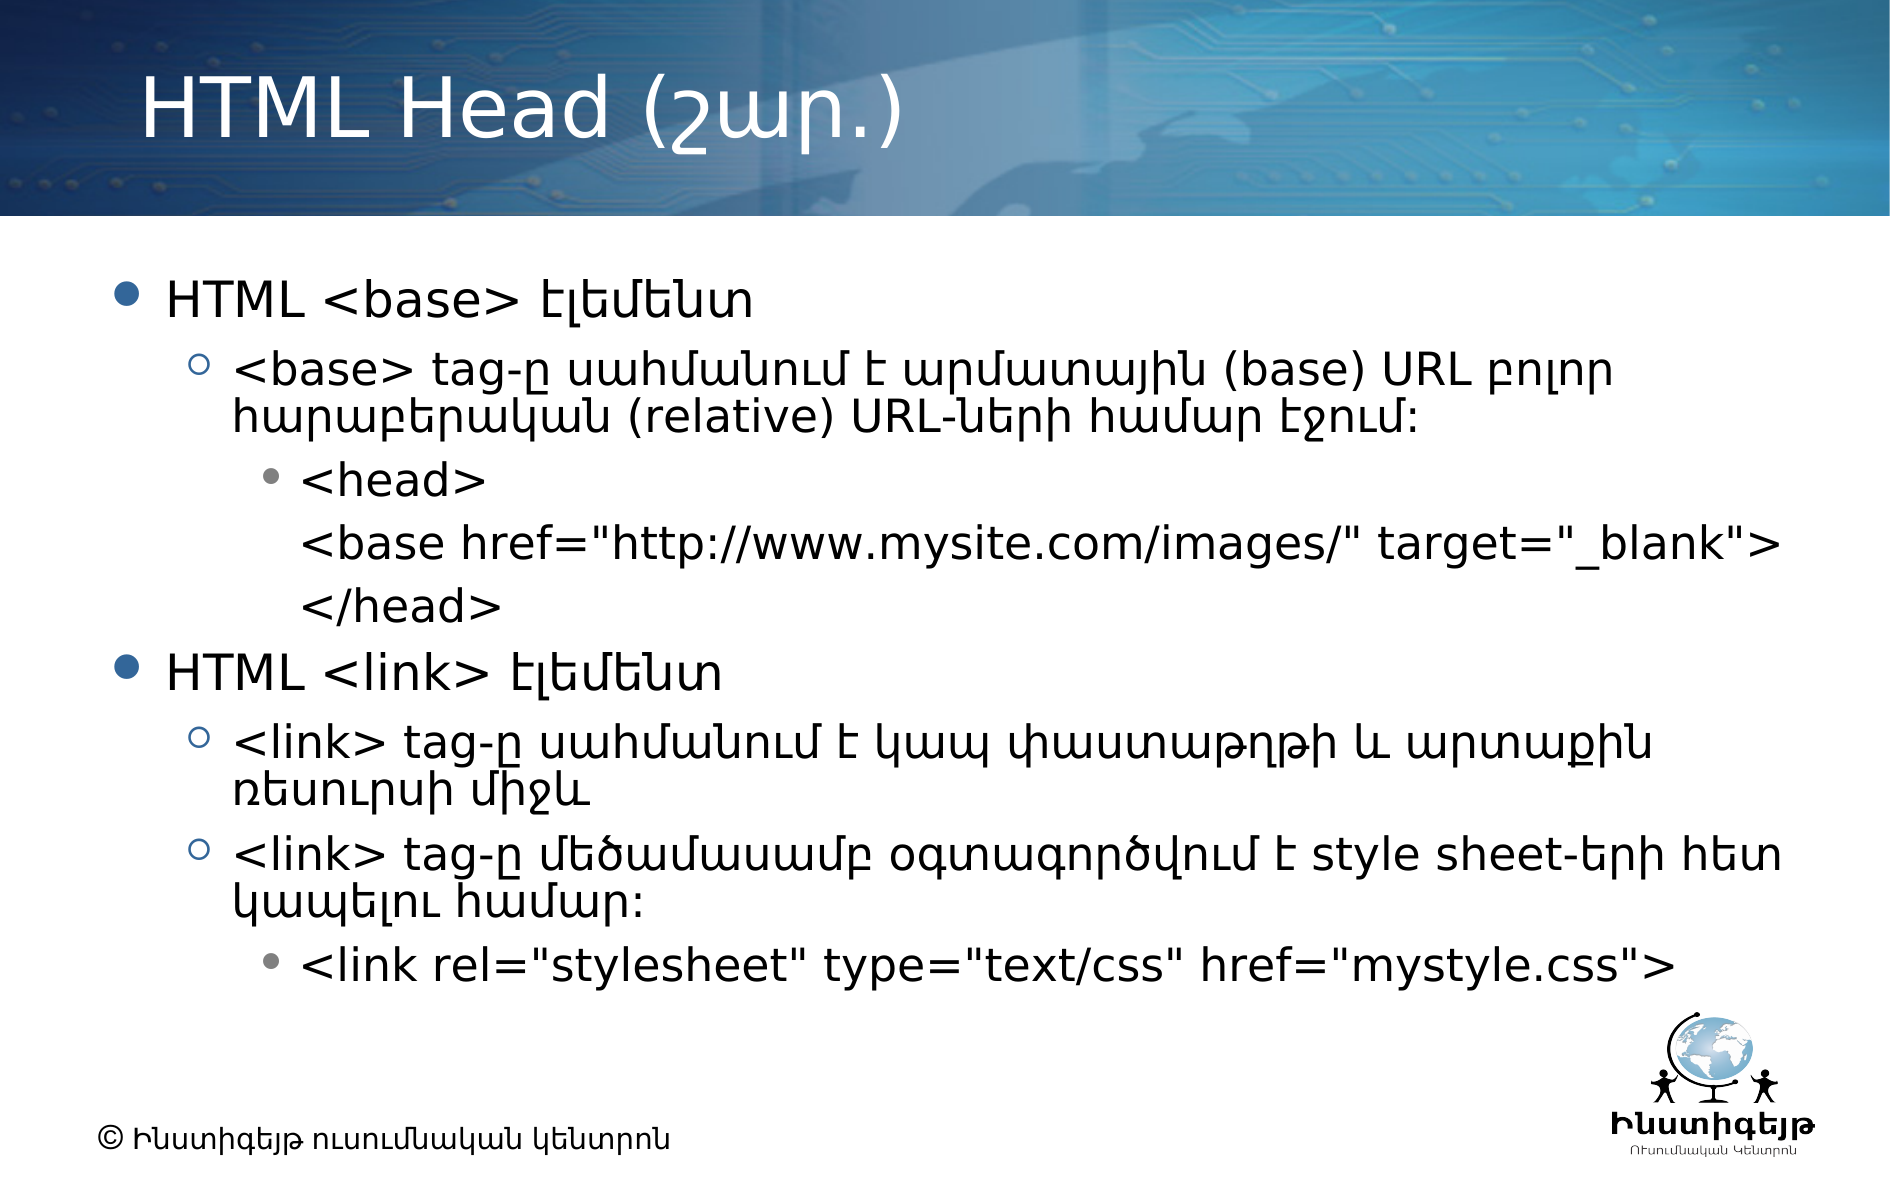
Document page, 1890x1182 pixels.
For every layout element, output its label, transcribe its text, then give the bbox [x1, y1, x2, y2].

picture [0, 0, 1890, 216]
list HTML <base> էլեմենտ <base> tag-ը սահմանում է արմատային (base) URL բոլոր հարաբերական (relative) URL-ների համար էջում: <head> <base href="http://www.mysite.com/images/" target="_blank"> </head> HTML <link> էլեմենտ <link> tag-ը սահմանում է կապ փաստաթղթի և արտաքին ռեսուրսի միջև <link> tag-ը մեծամասամբ օգտագործվում է style sheet-երի հետ կապելու համար: <link rel="stylesheet" type="text/css" href="mystyle.css"> [110, 276, 1801, 305]
picture [1612, 1012, 1815, 1157]
text_box HTML Iframe-եր [110, 305, 1801, 351]
